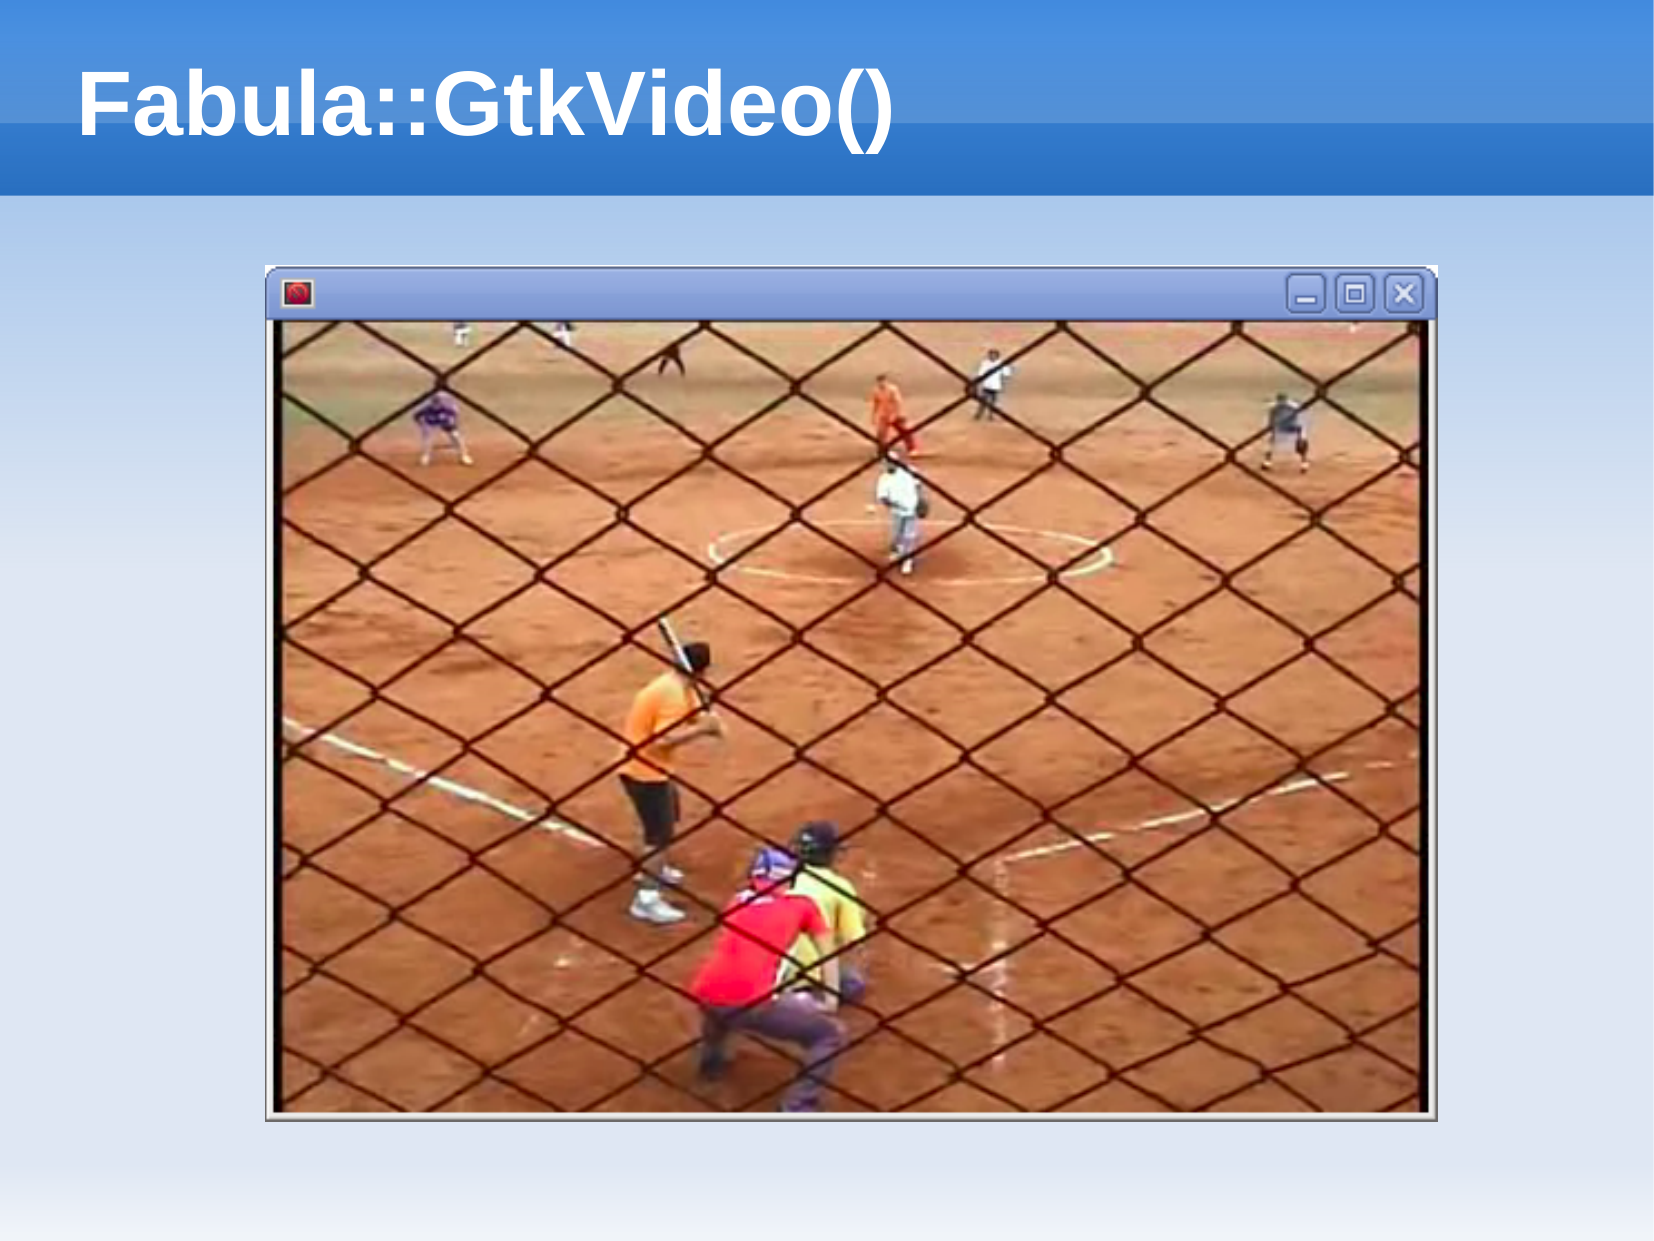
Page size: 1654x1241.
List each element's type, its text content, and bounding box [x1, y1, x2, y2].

picture [0, 0, 1654, 1241]
title Fabula::GtkVideo() [76, 0, 1565, 208]
